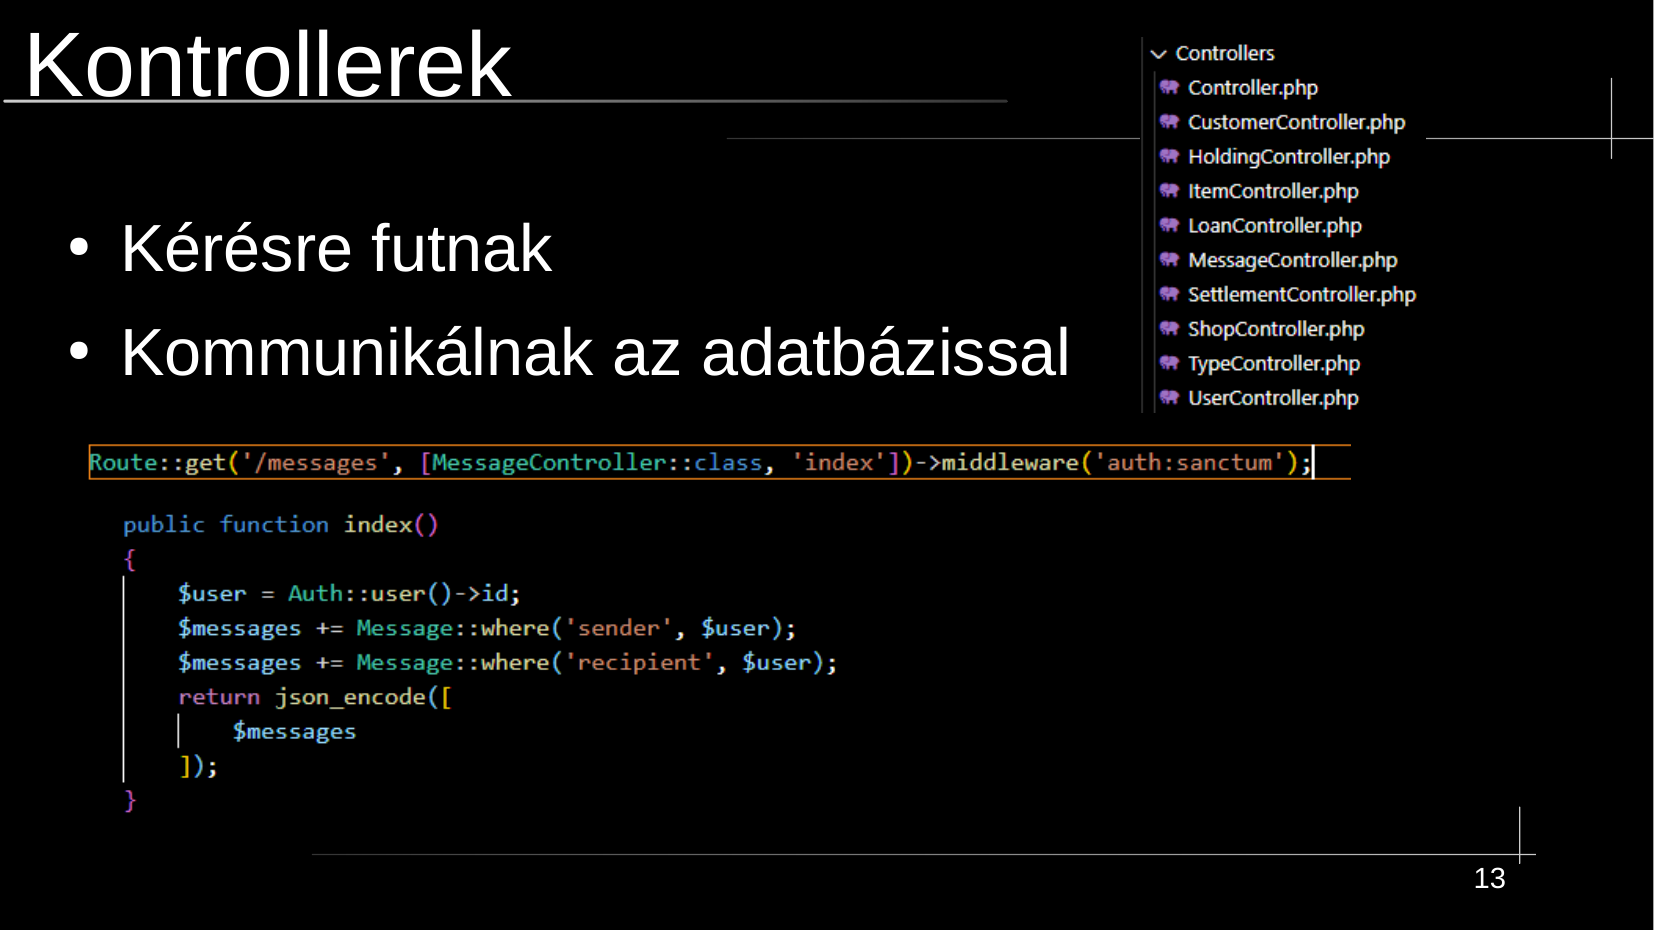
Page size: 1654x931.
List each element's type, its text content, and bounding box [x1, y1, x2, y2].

title Kontrollerek [23, 11, 1589, 119]
list Kérésre futnak Kommunikálnak az adatbázissal [49, 210, 1538, 751]
picture [112, 512, 868, 826]
picture [75, 435, 1351, 488]
picture [1140, 37, 1426, 413]
